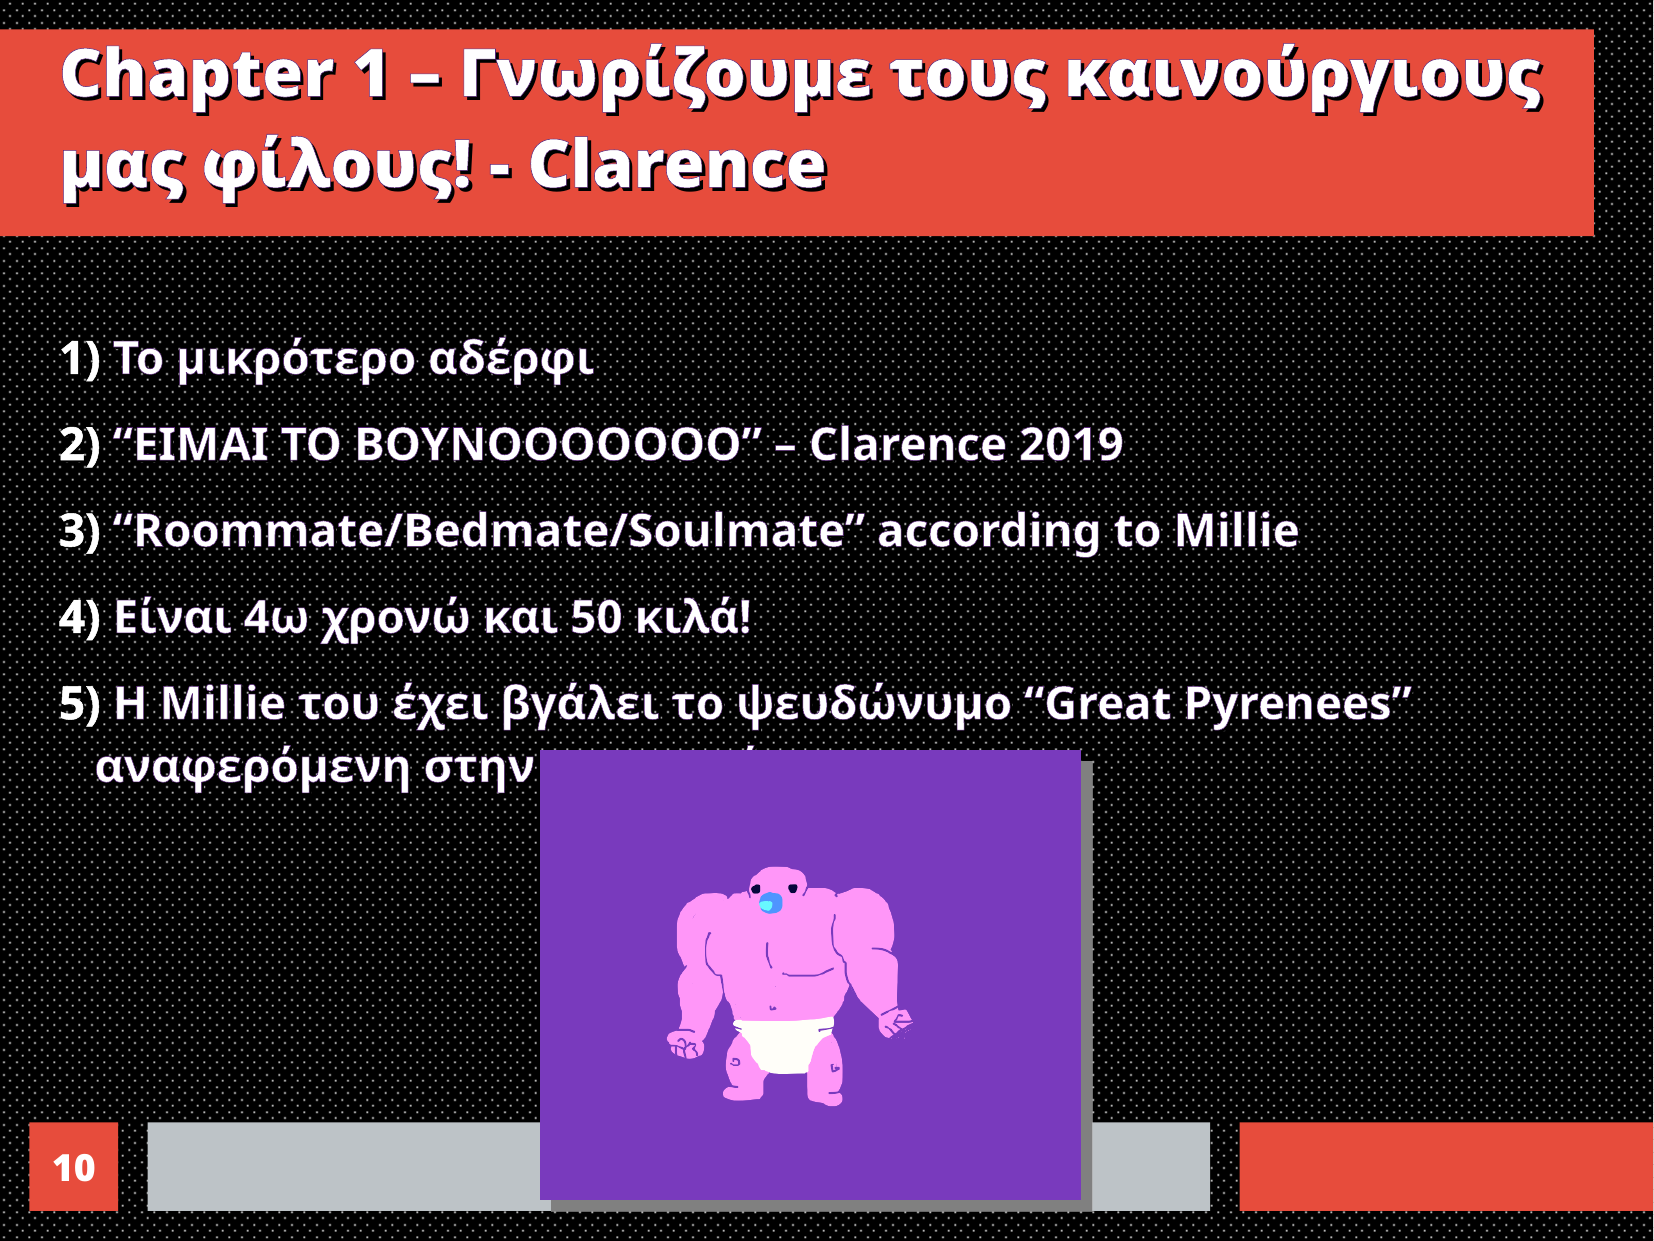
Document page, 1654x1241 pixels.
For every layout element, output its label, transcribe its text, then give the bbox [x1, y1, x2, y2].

list Το μικρότερο αδέρφι “ΕΙΜΑΙ ΤΟ ΒΟΥΝΟΟΟΟΟΟΟ” – Clarence 2019 “Roommate/Bedmate/Soulmate” according to Millie Είναι 4ω χρονώ και 50 κιλά! Η Millie του έχει βγάλει το ψευδώνυμο “Great Pyrenees” αναφερόμενη στην οροσειρά [58, 324, 1565, 1093]
title Chapter 1 – Γνωρίζουμε τους καινούργιους μας φίλους! - Clarence [58, 59, 1594, 207]
picture [0, 0, 1654, 1241]
